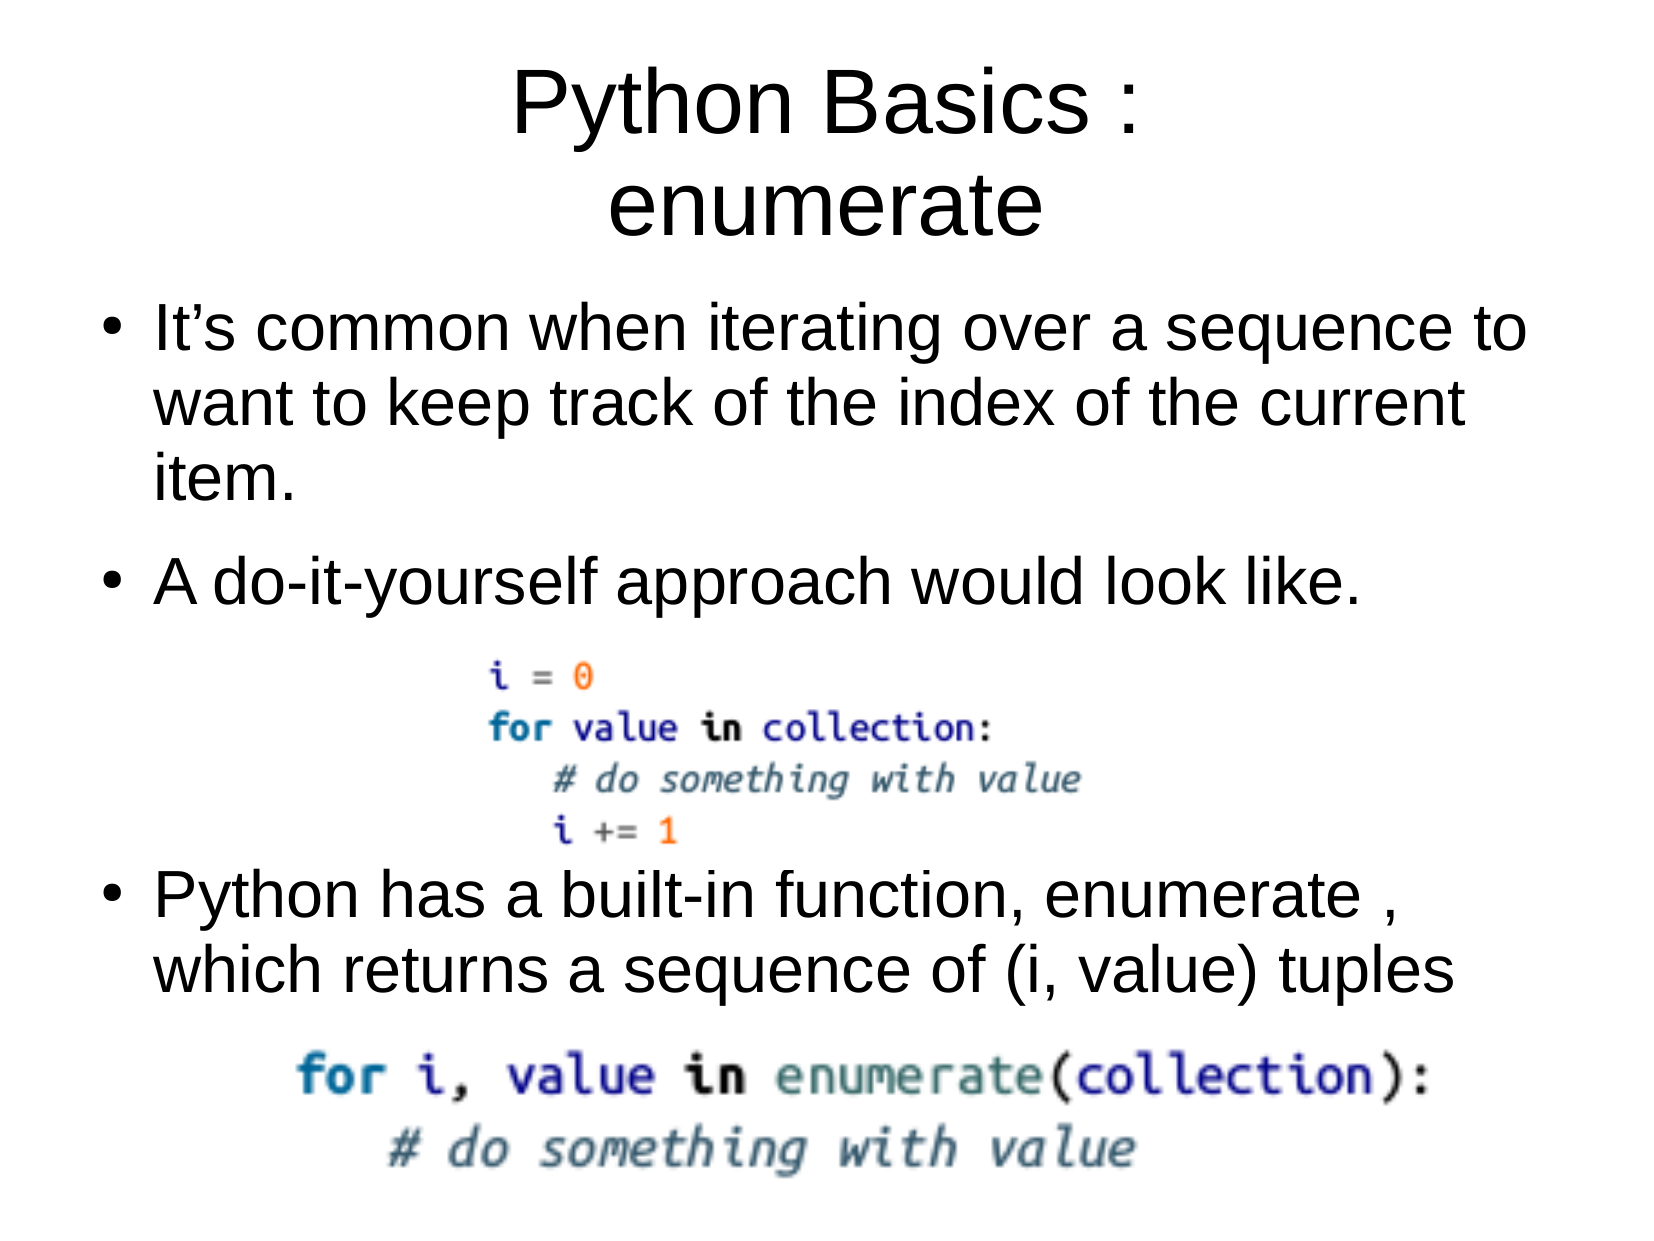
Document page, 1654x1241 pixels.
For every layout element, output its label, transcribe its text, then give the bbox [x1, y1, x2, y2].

list It’s common when iterating over a sequence to want to keep track of the index of the current item. A do-it-yourself approach would look like. Python has a built-in function, enumerate , which returns a sequence of (i, value) tuples [82, 290, 1571, 1010]
picture [479, 654, 1111, 870]
title Python Basics : enumerate [82, 49, 1571, 257]
picture [283, 1044, 1447, 1197]
